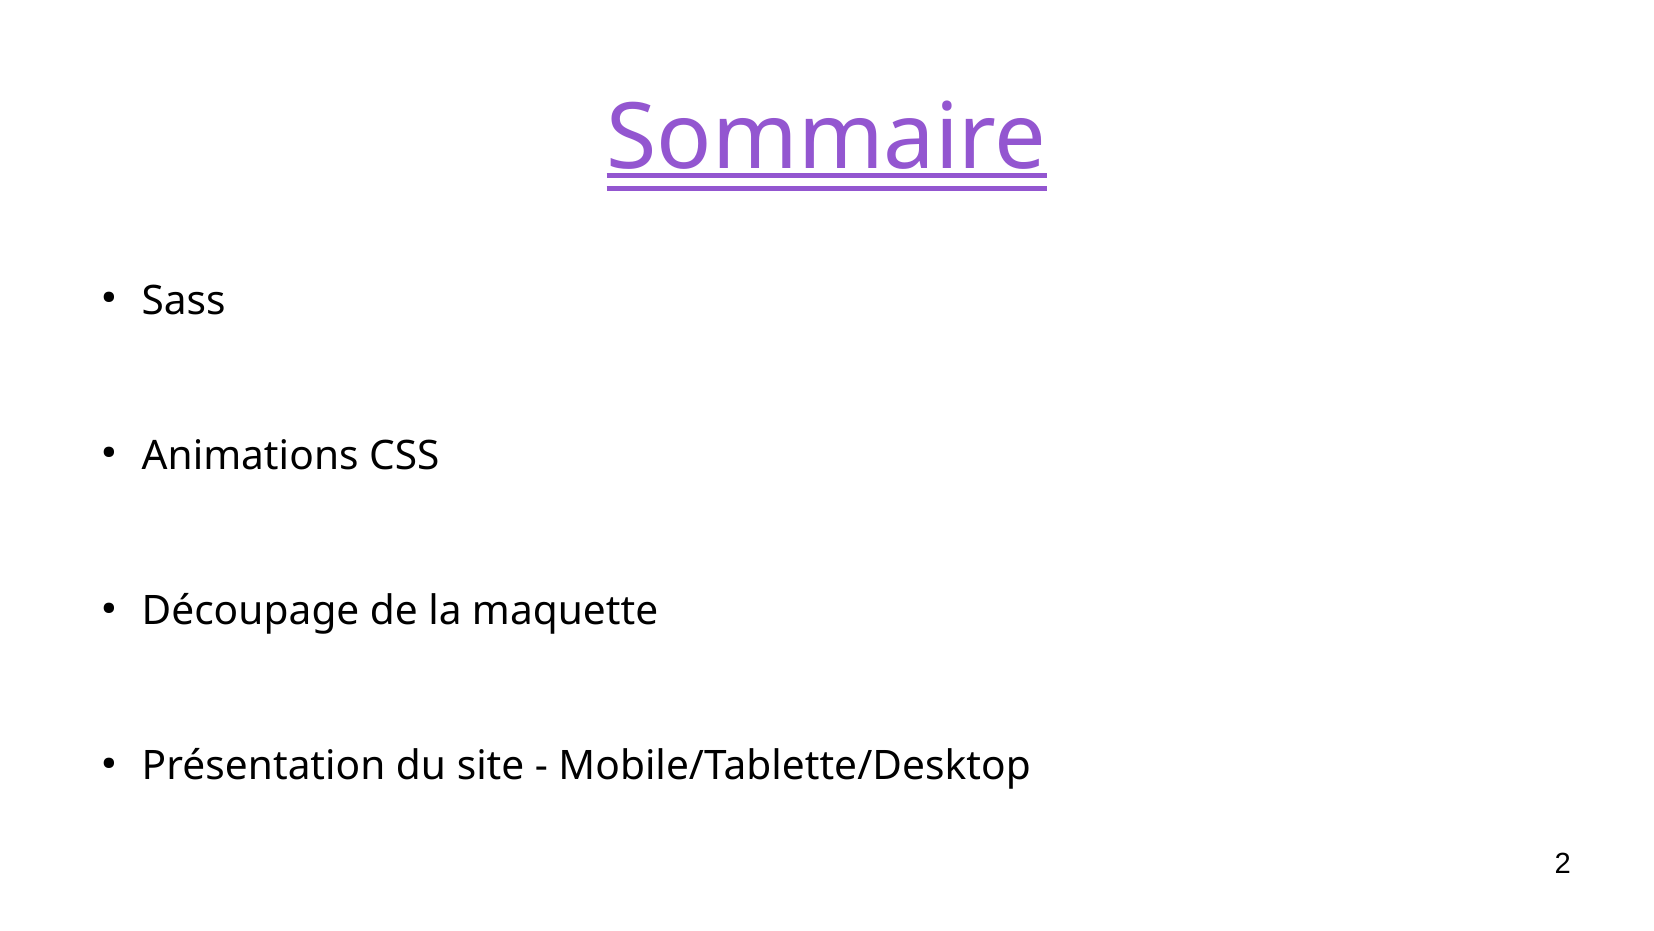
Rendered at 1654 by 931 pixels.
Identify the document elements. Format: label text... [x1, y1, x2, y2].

list Sass Animations CSS Découpage de la maquette Présentation du site - Mobile/Tablette/Desktop [88, 206, 1506, 798]
title Sommaire [118, 59, 1536, 207]
